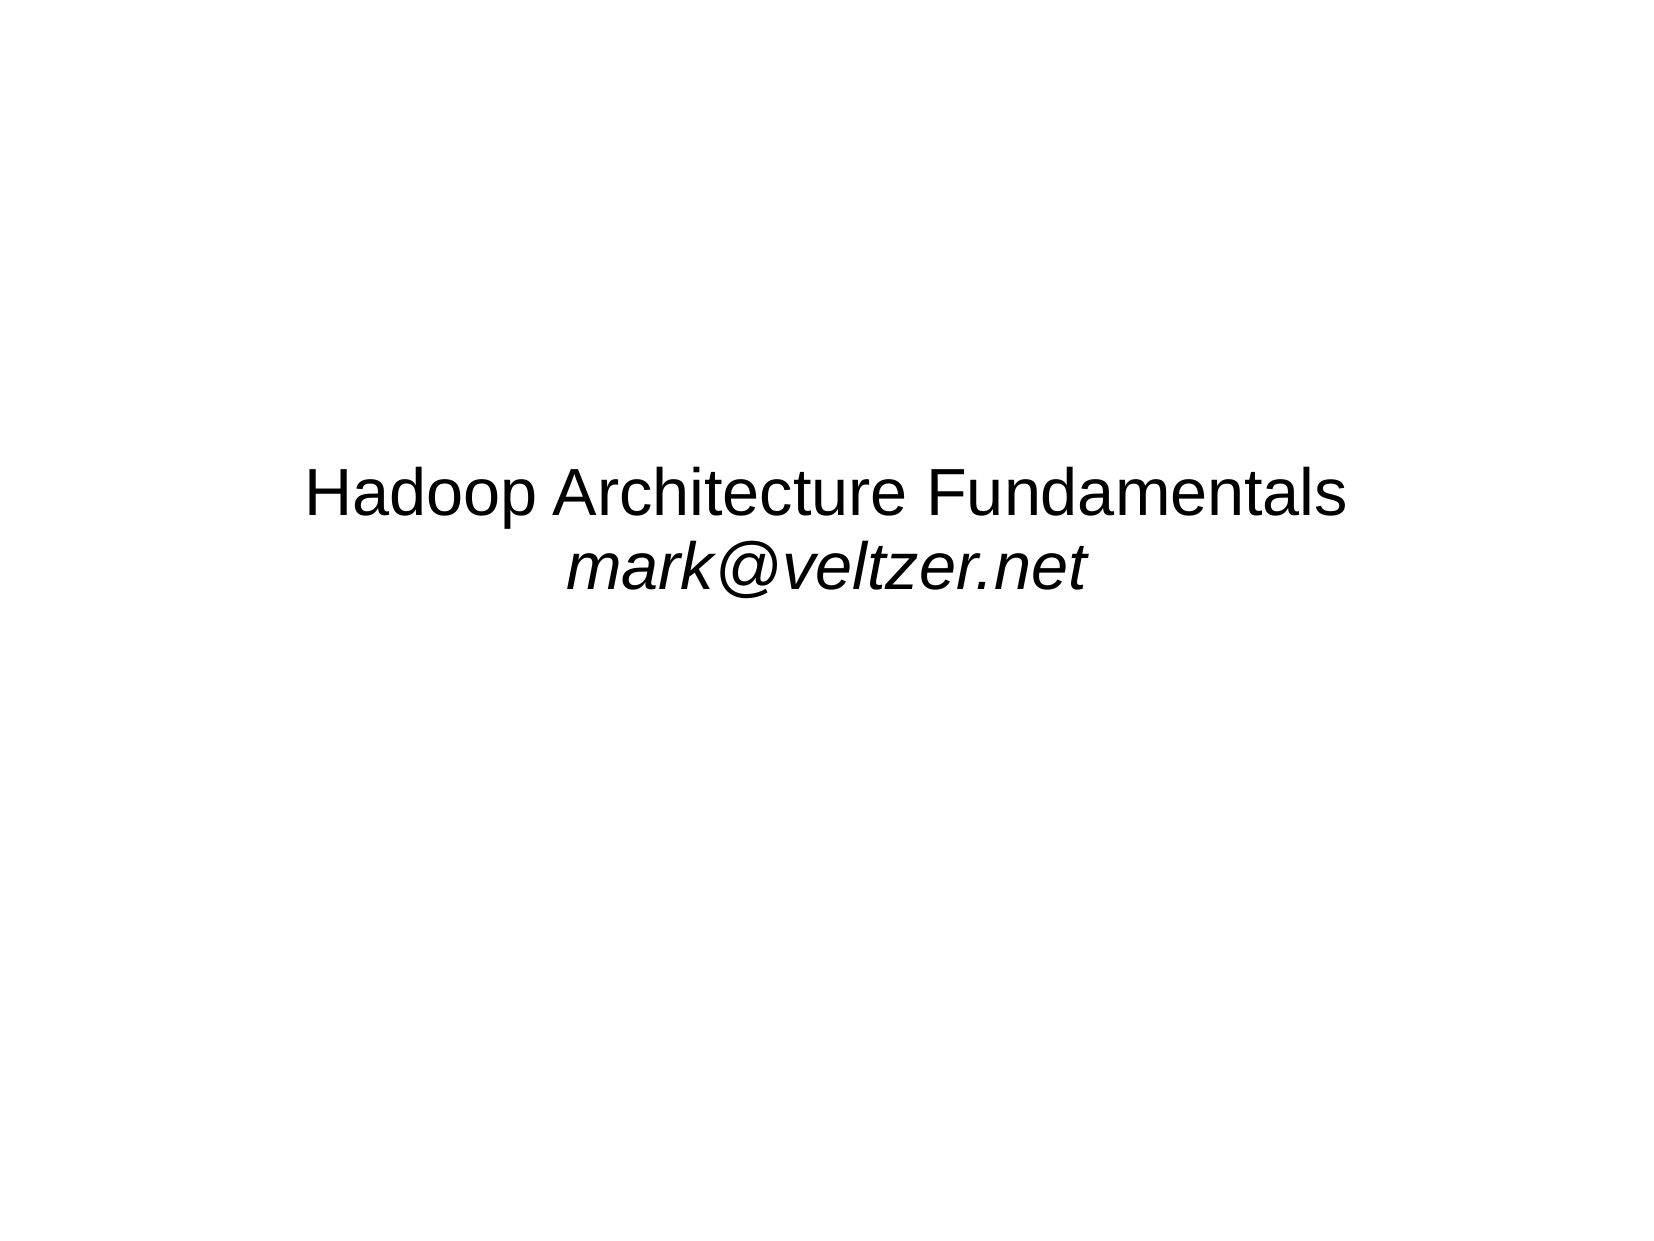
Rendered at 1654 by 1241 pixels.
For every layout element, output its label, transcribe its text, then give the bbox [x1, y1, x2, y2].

subtitle Hadoop Architecture Fundamentals mark@veltzer.net [82, 49, 1571, 1010]
